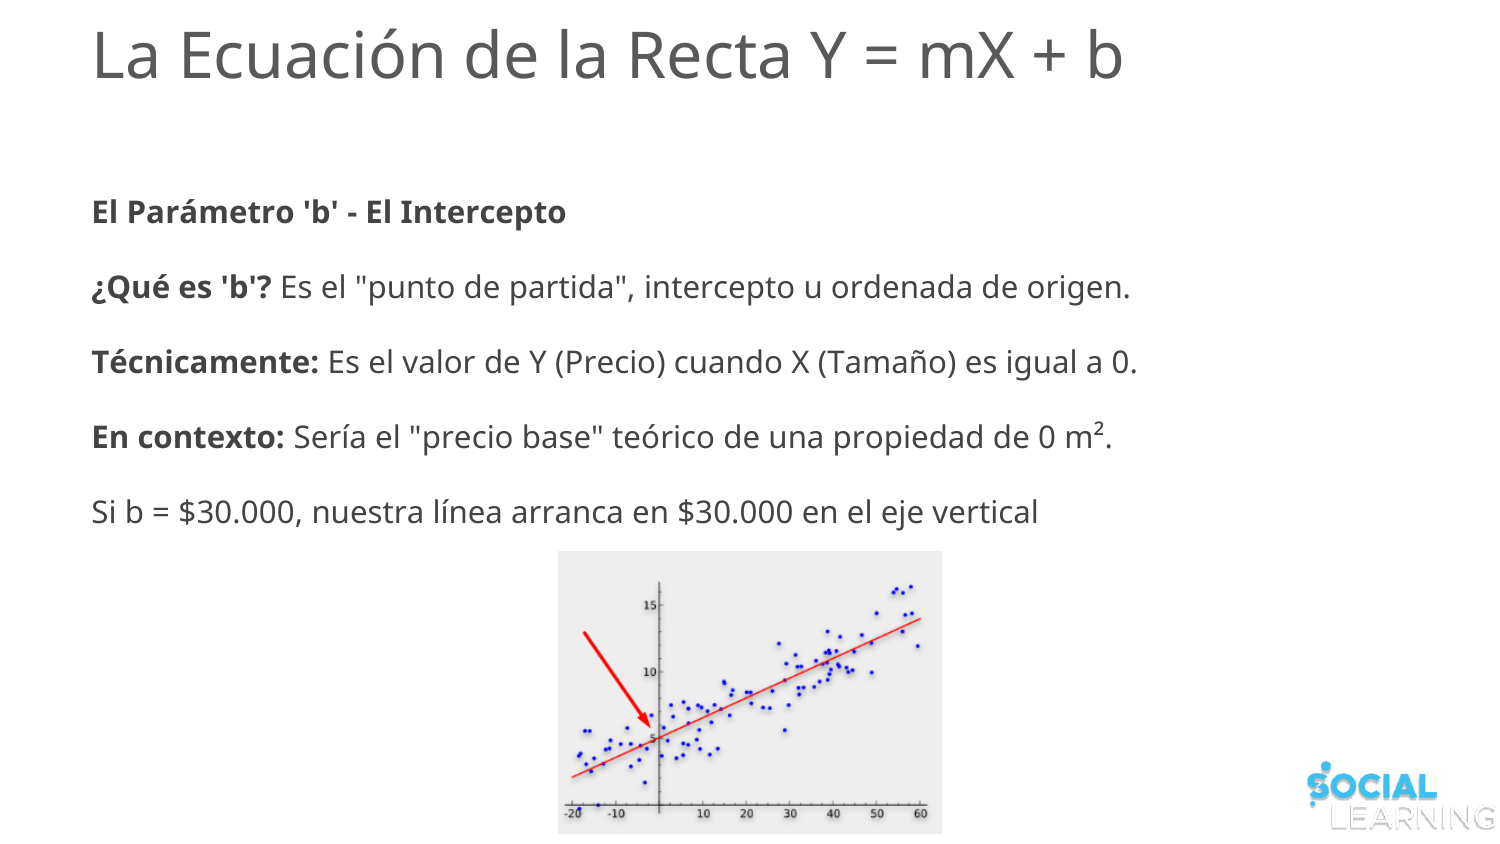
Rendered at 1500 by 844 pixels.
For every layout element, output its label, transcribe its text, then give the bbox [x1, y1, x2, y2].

text_box La Ecuación de la Recta Y = mX + b [76, 0, 1281, 140]
picture [558, 551, 942, 835]
picture [1301, 744, 1500, 844]
text_box El Parámetro 'b' - El Intercepto ¿Qué es 'b'? Es el "punto de partida", intercepto u ordenada de origen. Técnicamente: Es el valor de Y (Precio) cuando X (Tamaño) es igual a 0. En contexto: Sería el "precio base" teórico de una propiedad de 0 m². Si b = $30.000, nuestra línea arranca en $30.000 en el eje vertical [76, 140, 1302, 512]
